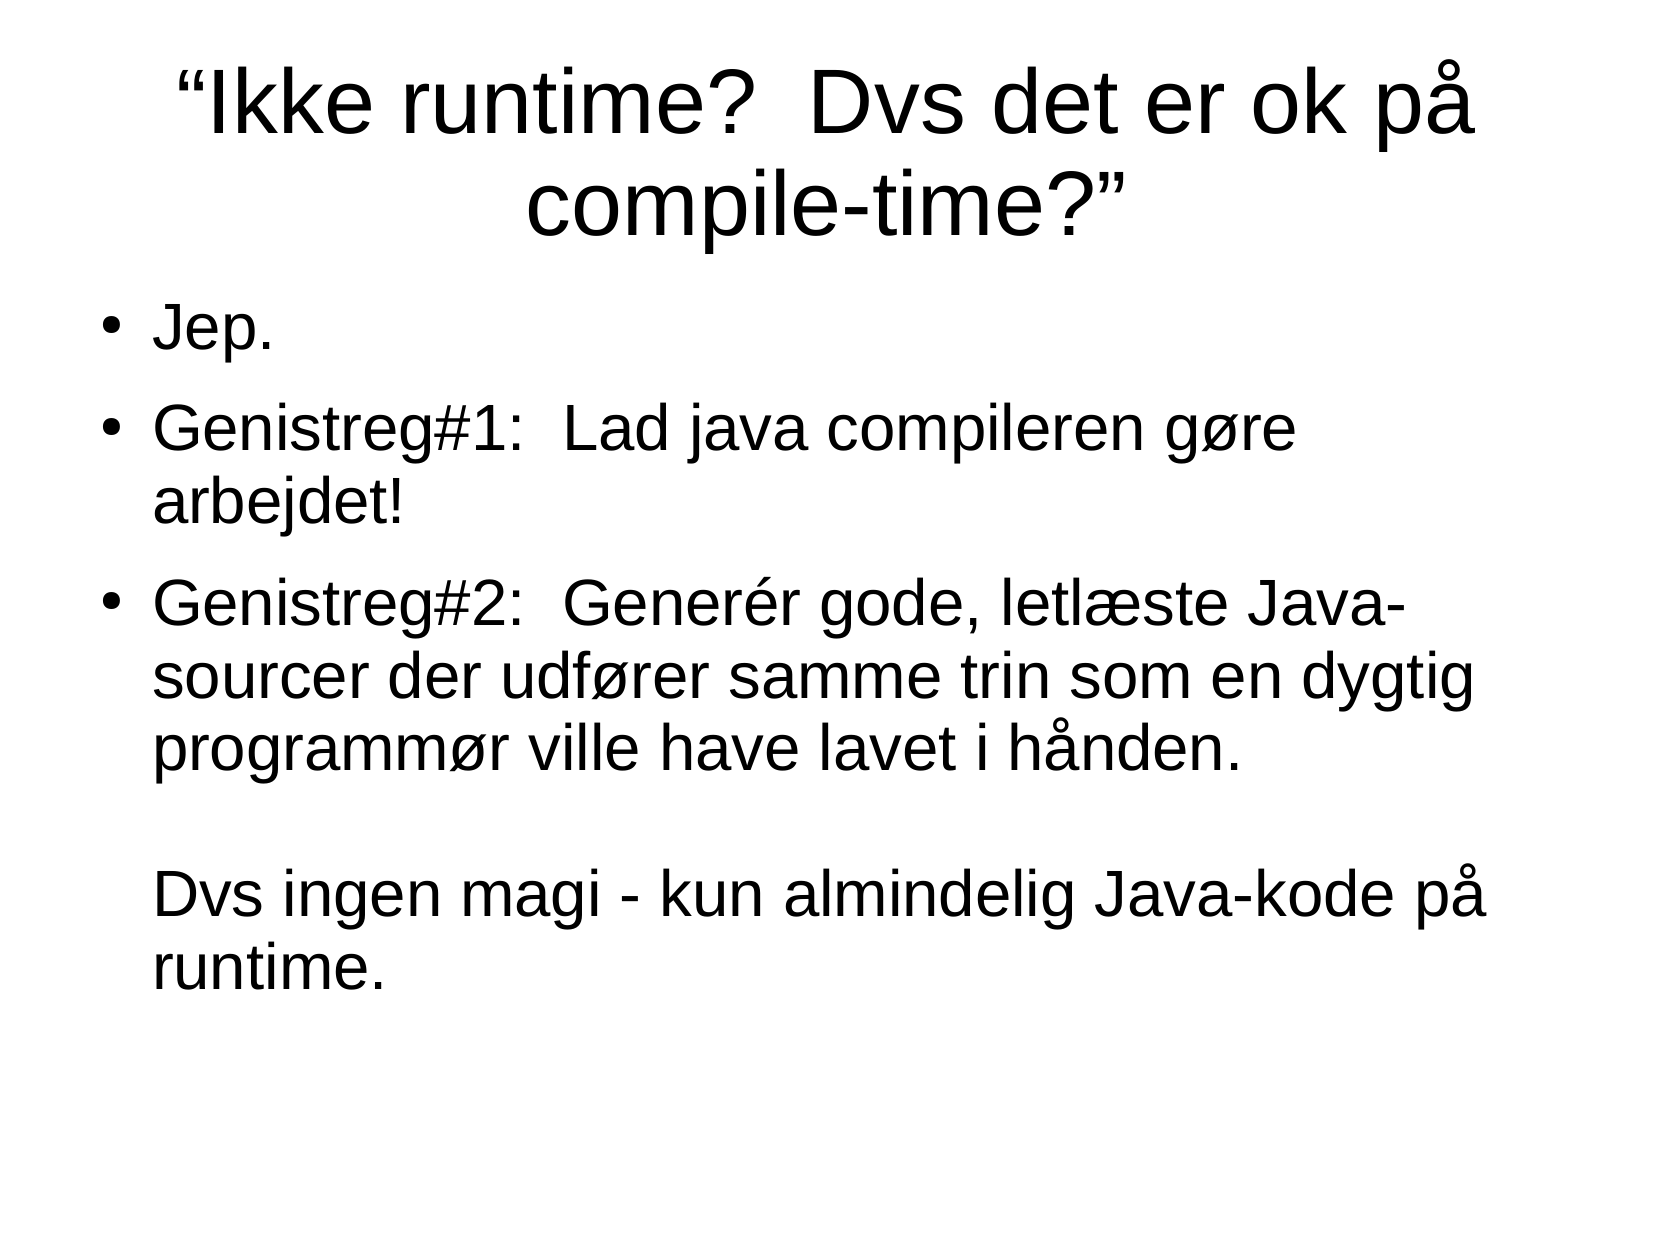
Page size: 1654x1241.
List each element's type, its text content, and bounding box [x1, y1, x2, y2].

title “Ikke runtime? Dvs det er ok på compile-time?” [82, 49, 1571, 257]
list Jep. Genistreg#1: Lad java compileren gøre arbejdet! Genistreg#2: Generér gode, letlæste Java-sourcer der udfører samme trin som en dygtig programmør ville have lavet i hånden. Dvs ingen magi - kun almindelig Java-kode på runtime. [82, 290, 1571, 1010]
